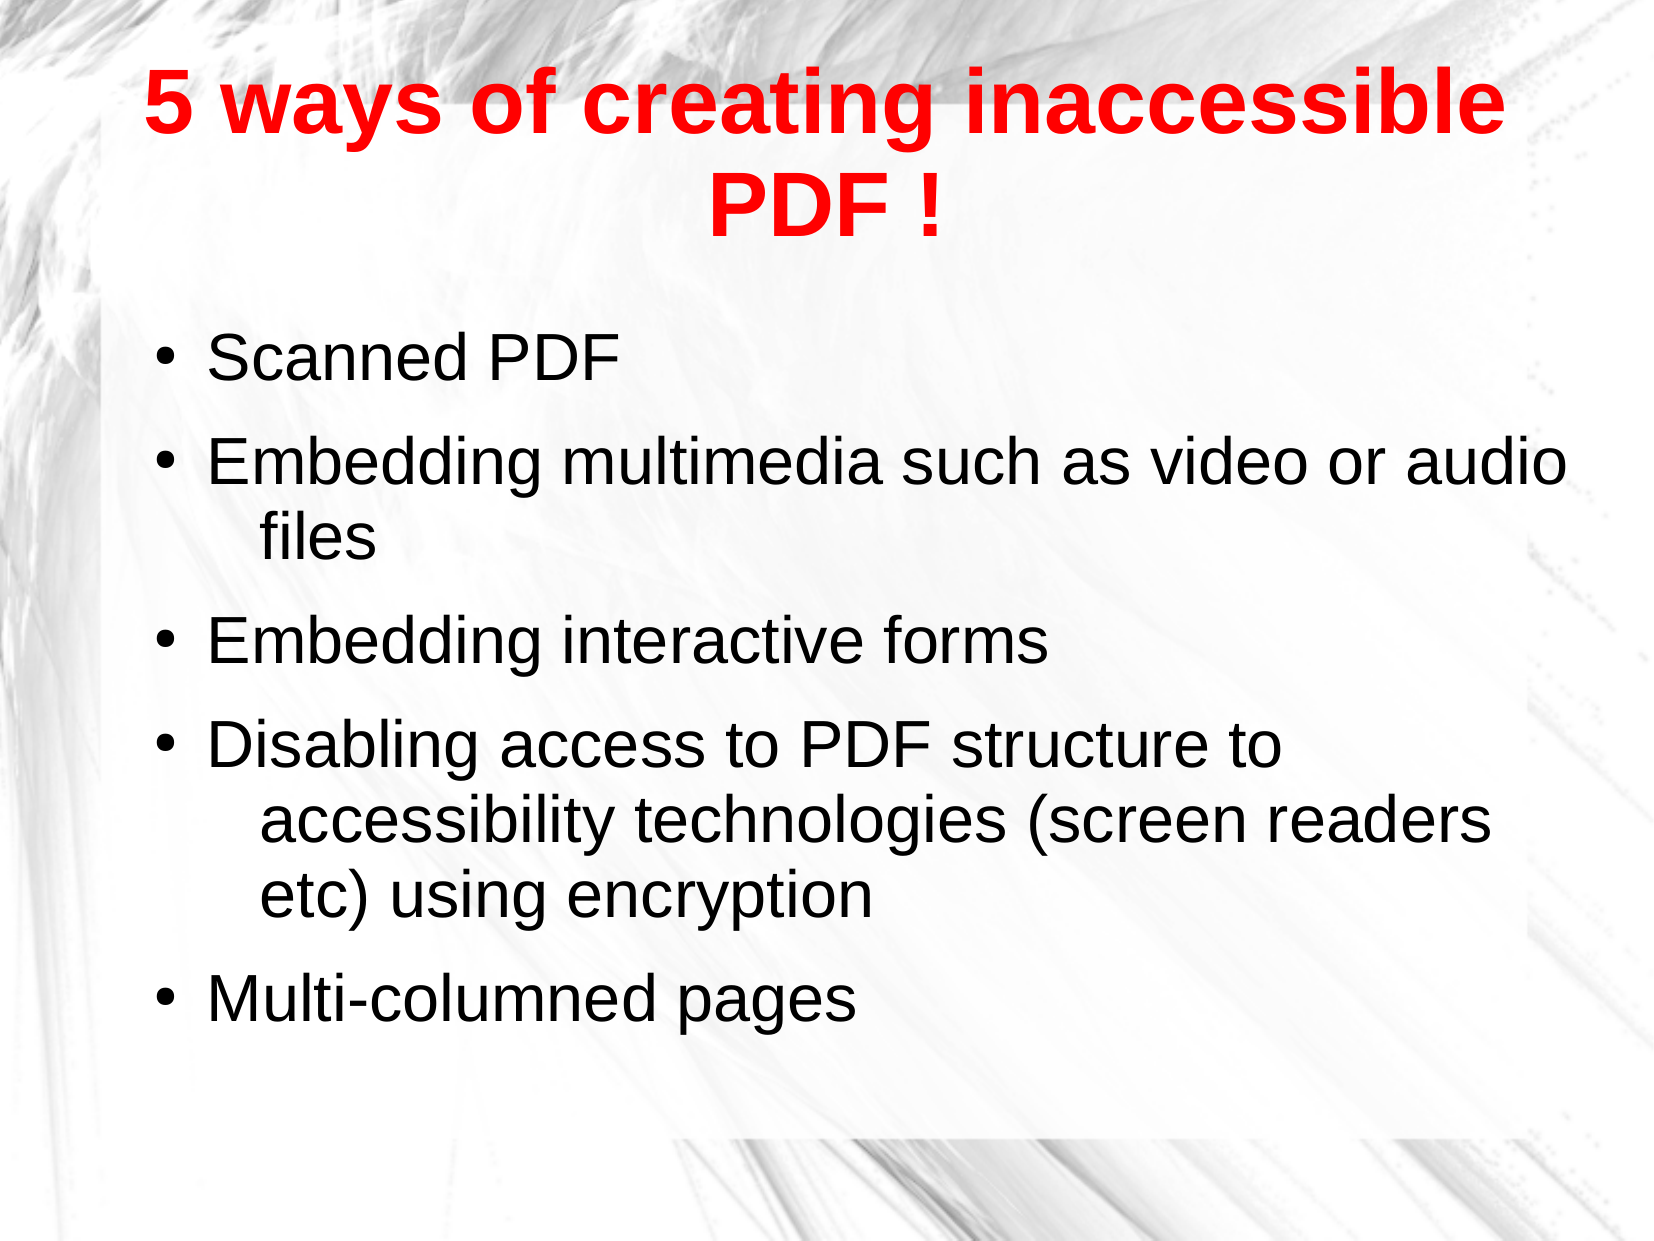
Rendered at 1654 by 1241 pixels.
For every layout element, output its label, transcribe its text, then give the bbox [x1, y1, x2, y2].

list Scanned PDF Embedding multimedia such as video or audio files Embedding interactive forms Disabling access to PDF structure to accessibility technologies (screen readers etc) using encryption Multi-columned pages [118, 319, 1571, 1037]
title 5 ways of creating inaccessible PDF ! [82, 50, 1571, 256]
picture [0, 0, 1654, 1241]
